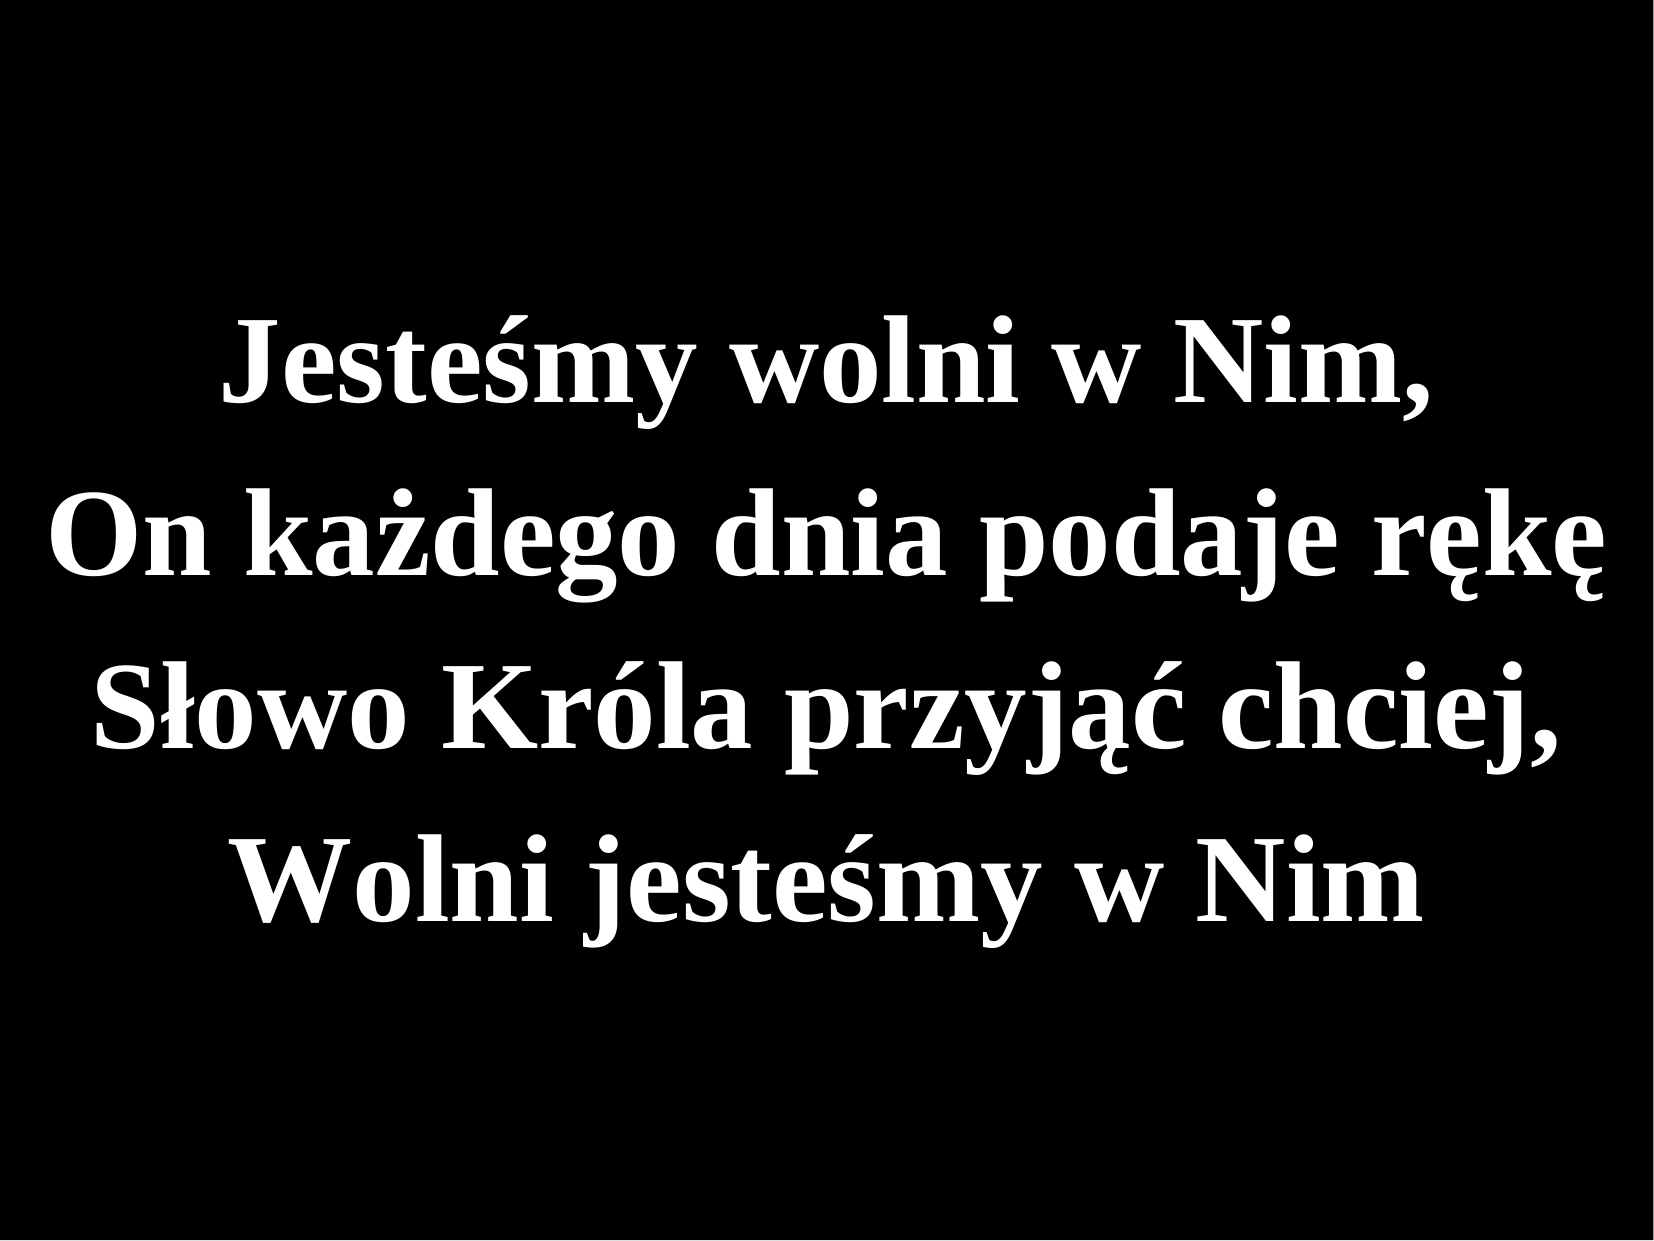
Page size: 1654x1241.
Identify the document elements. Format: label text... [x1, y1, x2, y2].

title Jesteśmy wolni w Nim, ppp On każdego dnia podaje rękę ppp Słowo Króla przyjąć chciej, ppp Wolni jesteśmy w Nim [0, 0, 1654, 1241]
